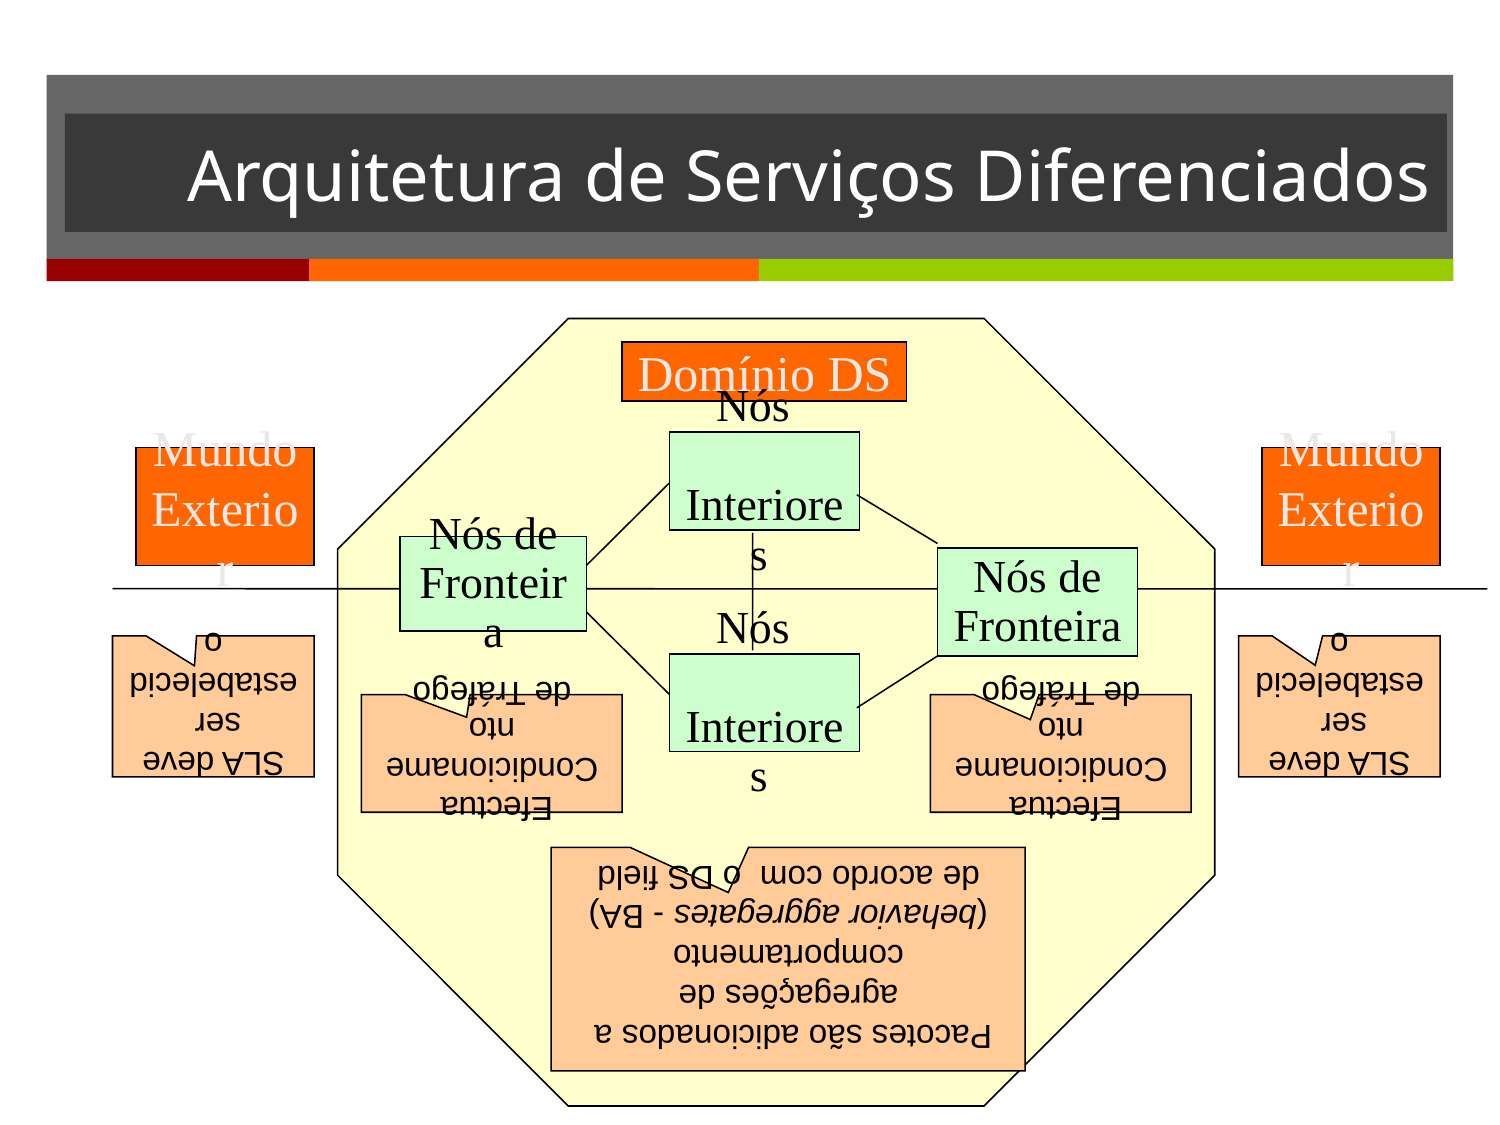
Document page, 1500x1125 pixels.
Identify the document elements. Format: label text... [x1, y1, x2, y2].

text_box [754, 623, 765, 642]
text_box [754, 560, 762, 569]
text_box Nós Interiores [669, 653, 860, 752]
text_box [337, 590, 1215, 1106]
text_box Efectua Condicionamento de Tráfego [930, 694, 1192, 813]
text_box Domínio DS [719, 370, 729, 391]
text_box [727, 868, 736, 882]
text_box Nós de Fronteira [937, 548, 1138, 656]
text_box SLA deve ser estabelecido [1238, 635, 1441, 777]
text_box Nós Interiores [669, 432, 860, 530]
text_box [436, 523, 445, 536]
text_box Efectua Condicionamento de Tráfego [361, 694, 623, 813]
text_box [337, 318, 1215, 588]
text_box Pacotes são adicionados a agregações de comportamento (behavior aggregates - BA) de acordo com o DS field [551, 847, 1026, 1071]
text_box [587, 590, 937, 704]
text_box SLA deve ser estabelecido [112, 635, 315, 777]
text_box Mundo Exterior [1262, 447, 1441, 566]
title Arquitetura de Serviços Diferenciados [64, 113, 1447, 232]
text_box Mundo Exterior [136, 447, 314, 566]
text_box Nós de Fronteira [399, 536, 587, 631]
text_box Domínio DS [622, 341, 907, 401]
text_box [694, 868, 707, 882]
text_box [467, 529, 478, 536]
text_box [488, 636, 496, 645]
text_box [543, 529, 552, 536]
text_box [520, 529, 530, 536]
